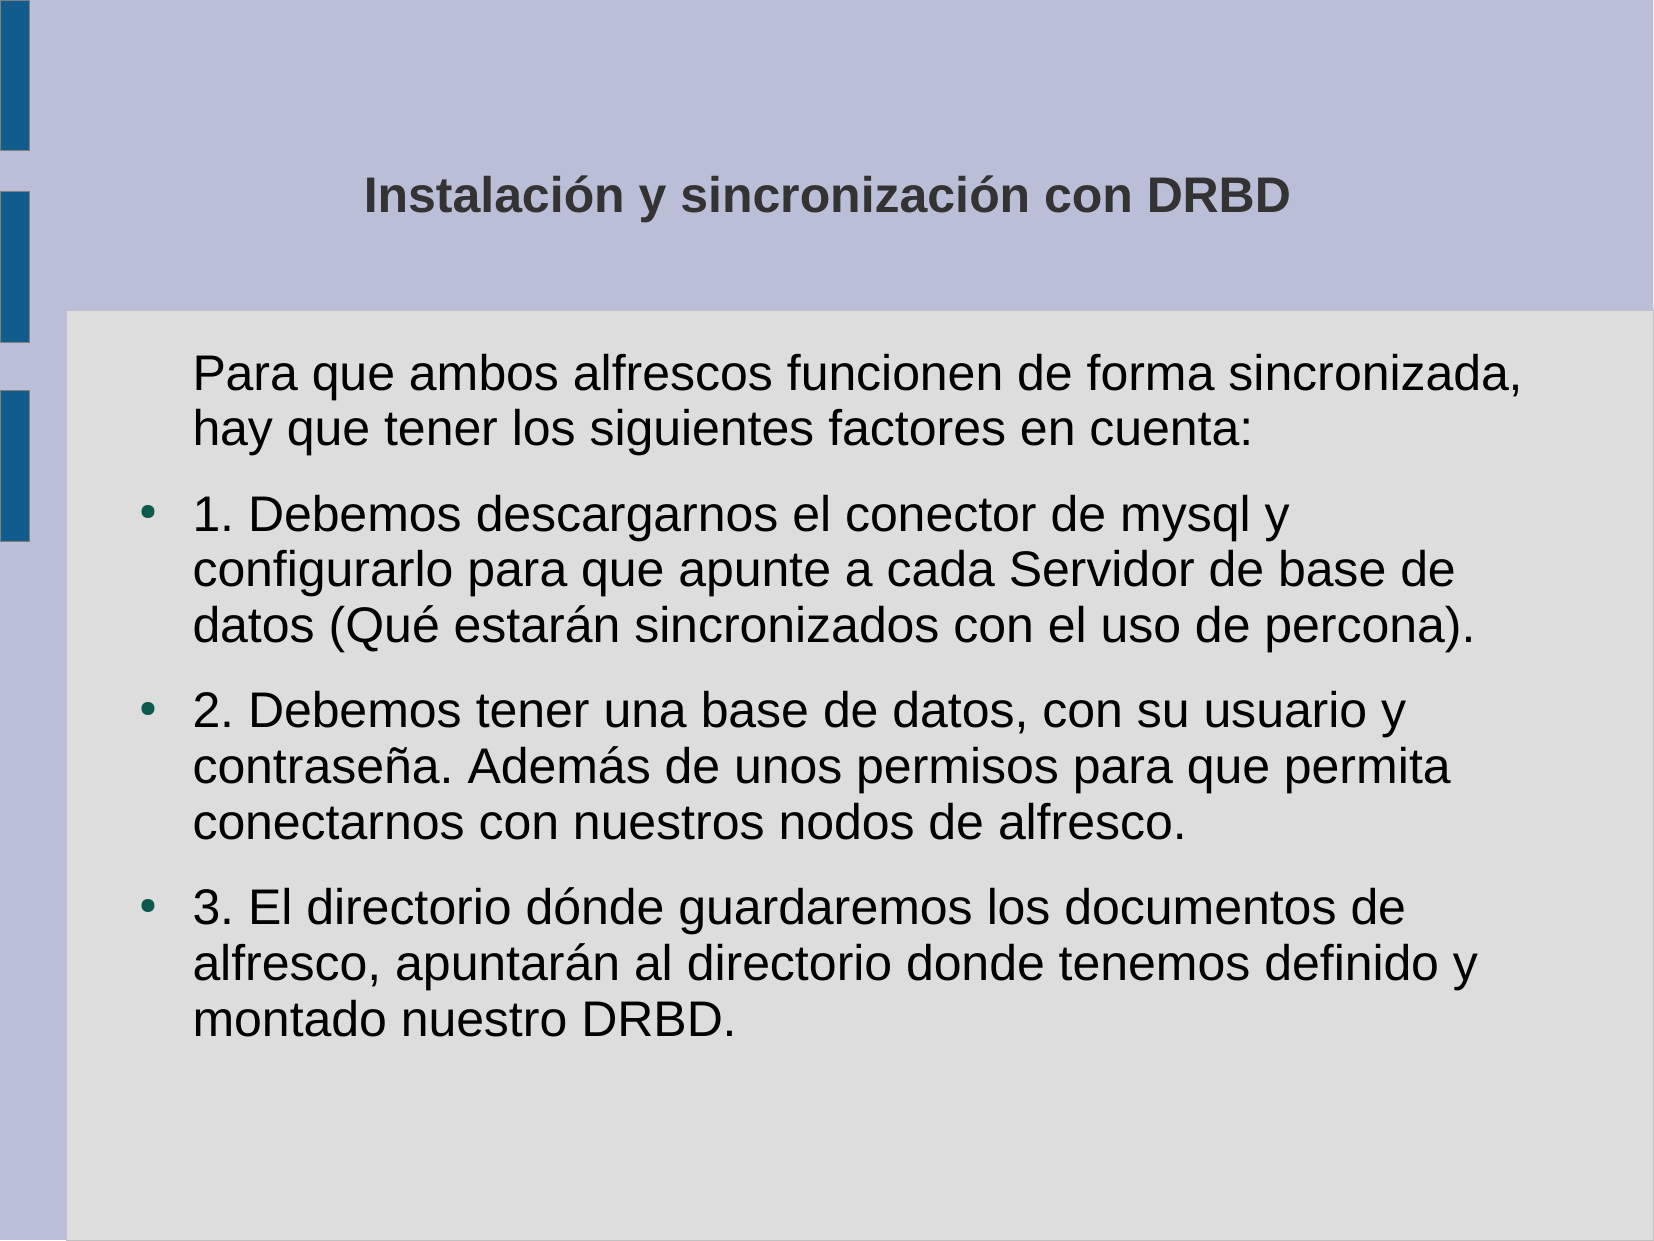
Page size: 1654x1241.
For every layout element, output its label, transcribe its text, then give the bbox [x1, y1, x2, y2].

list Para que ambos alfrescos funcionen de forma sincronizada, hay que tener los siguientes factores en cuenta: 1. Debemos descargarnos el conector de mysql y configurarlo para que apunte a cada Servidor de base de datos (Qué estarán sincronizados con el uso de percona). 2. Debemos tener una base de datos, con su usuario y contraseña. Además de unos permisos para que permita conectarnos con nuestros nodos de alfresco. 3. El directorio dónde guardaremos los documentos de alfresco, apuntarán al directorio donde tenemos definido y montado nuestro DRBD. [121, 344, 1534, 1188]
title Instalación y sincronización con DRBD [121, 91, 1534, 299]
